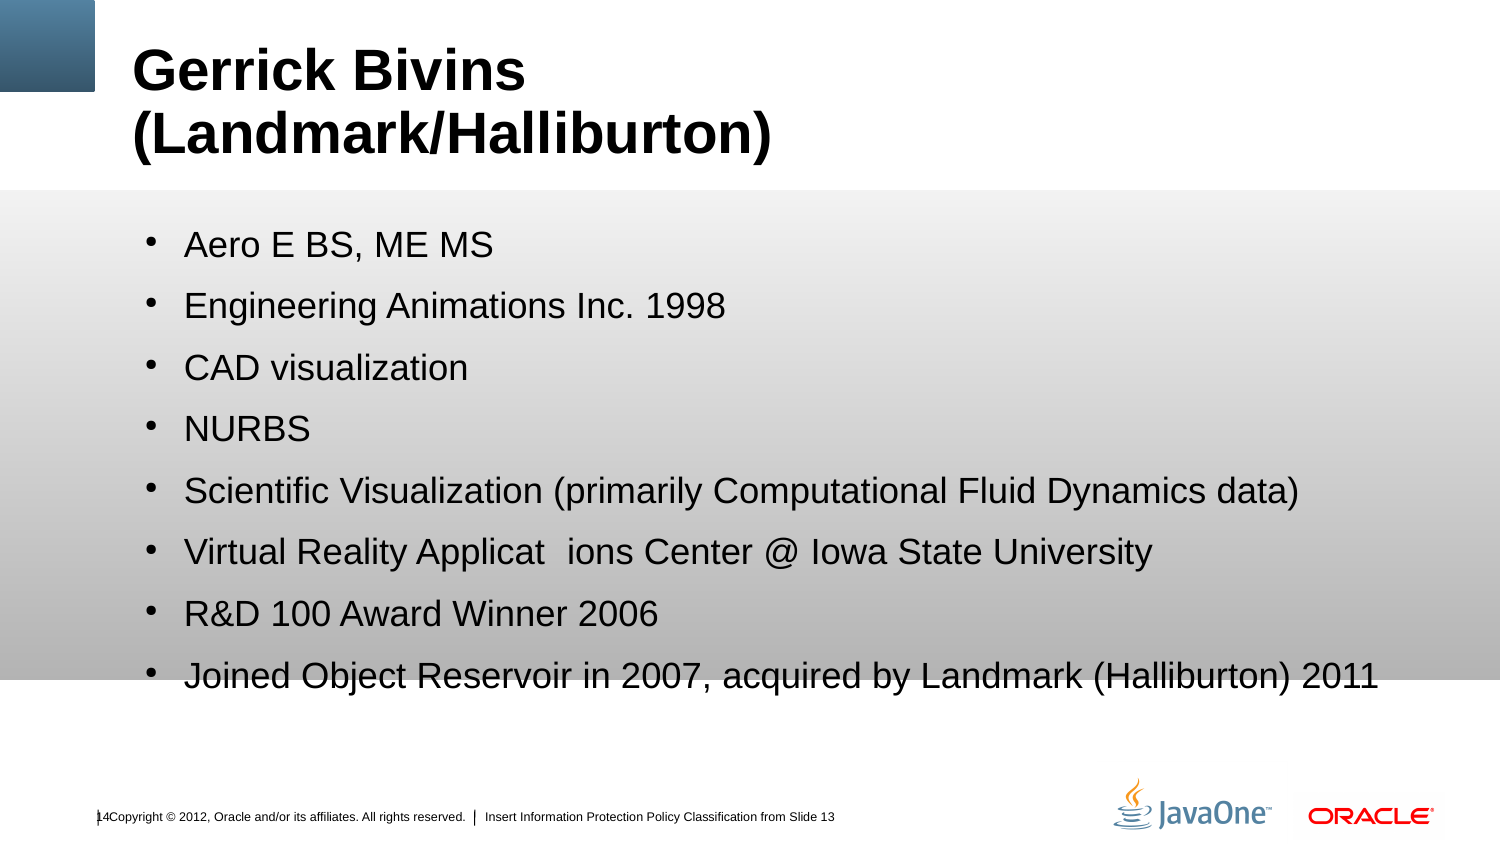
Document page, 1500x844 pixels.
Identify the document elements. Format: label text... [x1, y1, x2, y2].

list Aero E BS, ME MS Engineering Animations Inc. 1998 CAD visualization NURBS Scientific Visualization (primarily Computational Fluid Dynamics data) Virtual Reality Applicat ions Center @ Iowa State University R&D 100 Award Winner 2006 Joined Object Reservoir in 2007, acquired by Landmark (Halliburton) 2011 [132, 211, 1407, 754]
title Gerrick Bivins (Landmark/Halliburton) [132, 40, 1407, 166]
picture [1097, 761, 1288, 844]
picture [1293, 792, 1445, 840]
